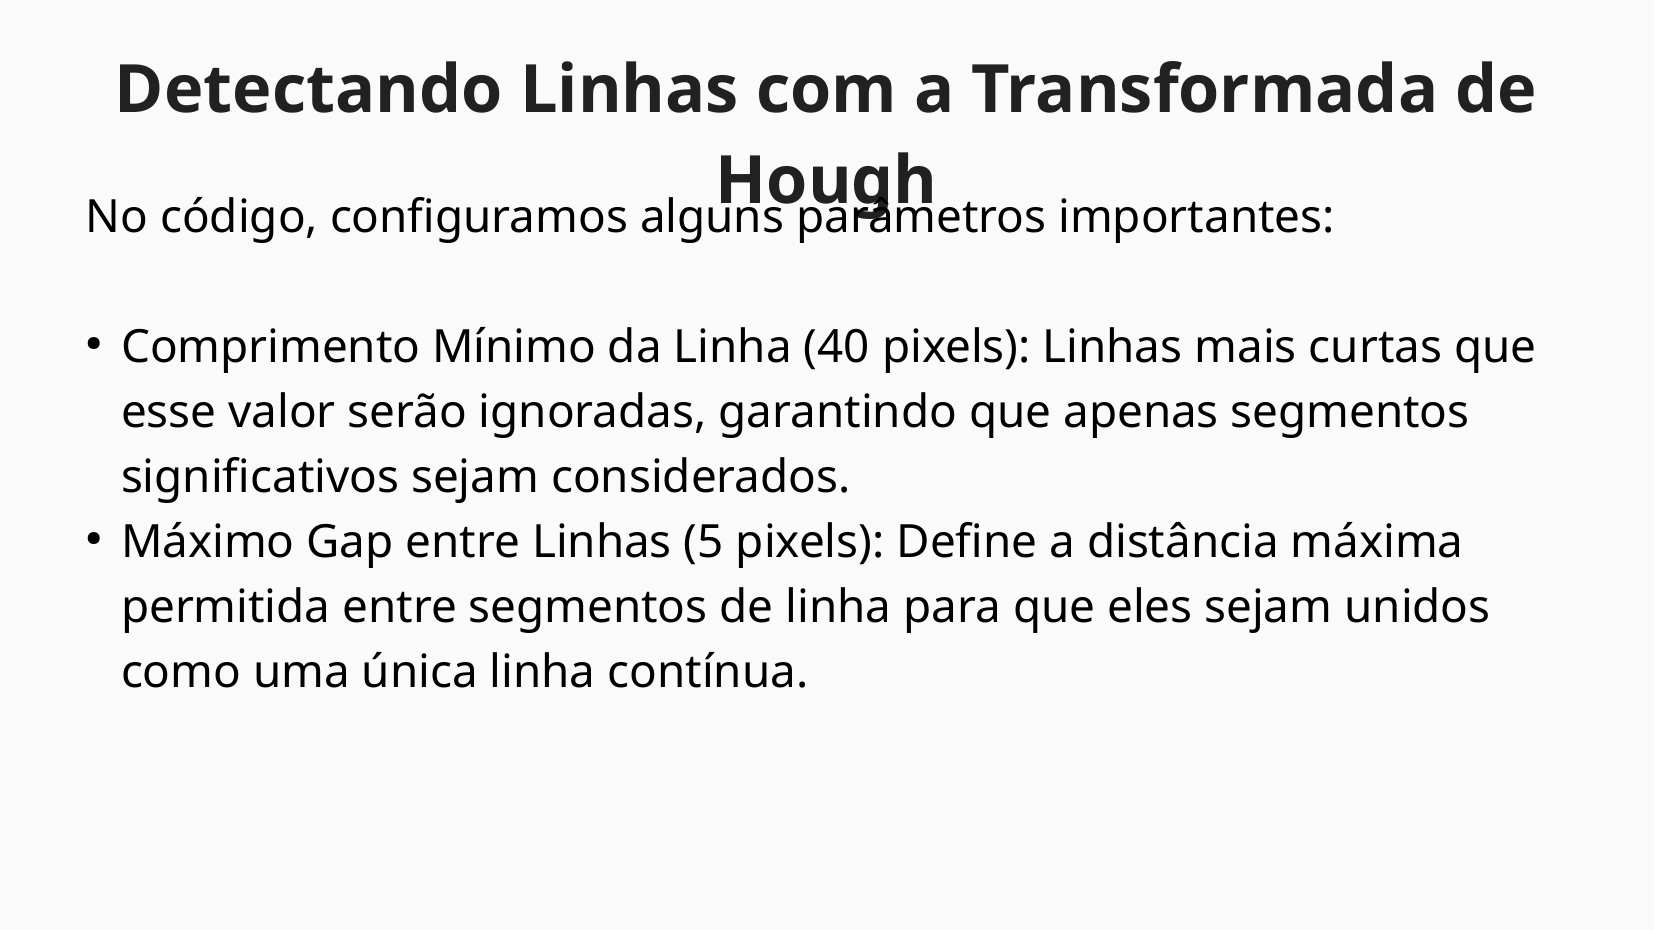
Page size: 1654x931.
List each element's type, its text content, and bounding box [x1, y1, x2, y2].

title Detectando Linhas com a Transformada de Hough [82, 41, 1571, 210]
text_box No código, configuramos alguns parâmetros importantes: Comprimento Mínimo da Linha (40 pixels): Linhas mais curtas que esse valor serão ignoradas, garantindo que apenas segmentos significativos sejam considerados. Máximo Gap entre Linhas (5 pixels): Define a distância máxima permitida entre segmentos de linha para que eles sejam unidos como uma única linha contínua. [85, 181, 1574, 799]
